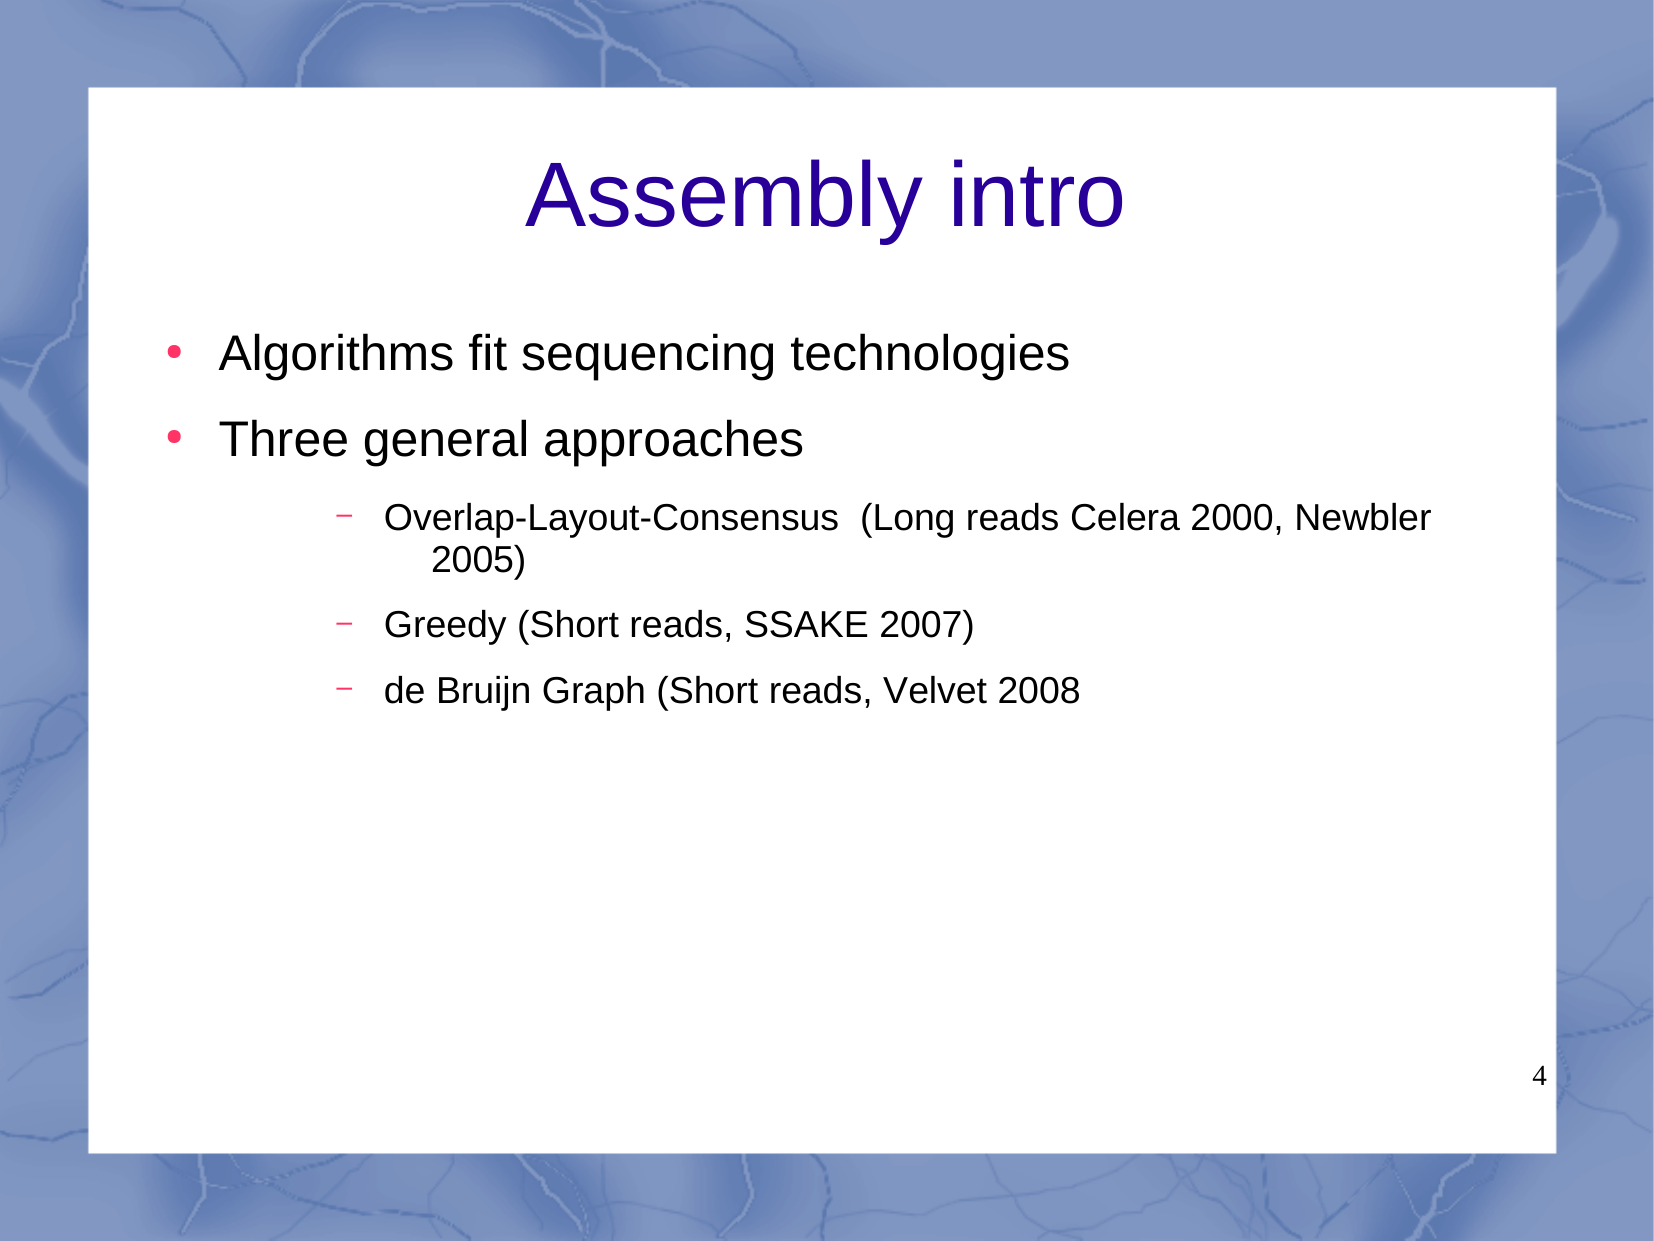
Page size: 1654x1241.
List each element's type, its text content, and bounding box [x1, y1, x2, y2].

picture [0, 0, 1654, 1241]
title Assembly intro [118, 90, 1536, 298]
list Algorithms fit sequencing technologies Three general approaches Overlap-Layout-Consensus (Long reads Celera 2000, Newbler 2005) Greedy (Short reads, SSAKE 2007) de Bruijn Graph (Short reads, Velvet 2008 [147, 325, 1506, 1045]
